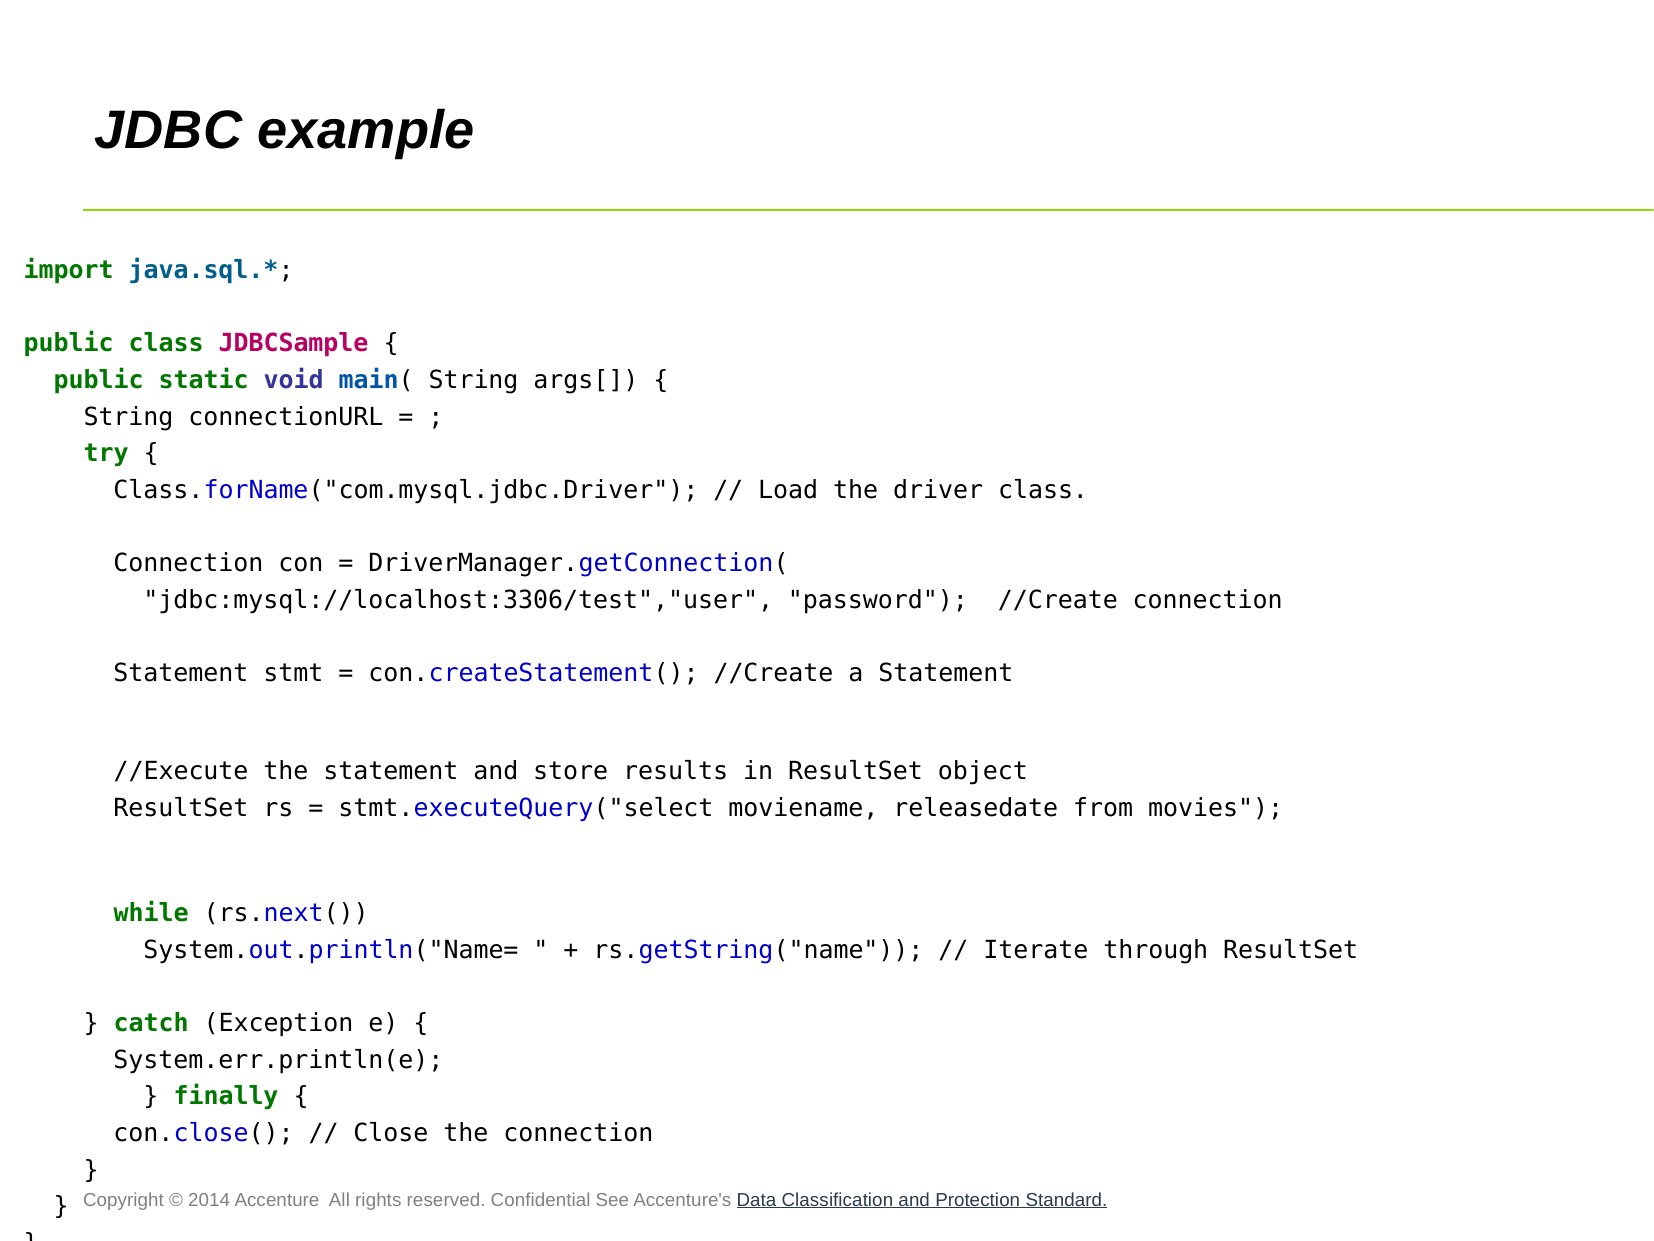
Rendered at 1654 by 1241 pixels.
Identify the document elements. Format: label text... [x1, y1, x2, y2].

title JDBC example [94, 11, 1595, 248]
list import java.sql.*; public class JDBCSample { public static void main( String args[]) { String connectionURL = ; try { Class.forName("com.mysql.jdbc.Driver"); // Load the driver class. Connection con = DriverManager.getConnection( "jdbc:mysql://localhost:3306/test","user", "password"); //Create connection Statement stmt = con.createStatement(); //Create a Statement //Execute the statement and store results in ResultSet object ResultSet rs = stmt.executeQuery("select moviename, releasedate from movies"); while (rs.next()) System.out.println("Name= " + rs.getString("name")); // Iterate through ResultSet } catch (Exception e) { System.err.println(e); } finally { con.close(); // Close the connection } } } [23, 248, 1642, 1241]
